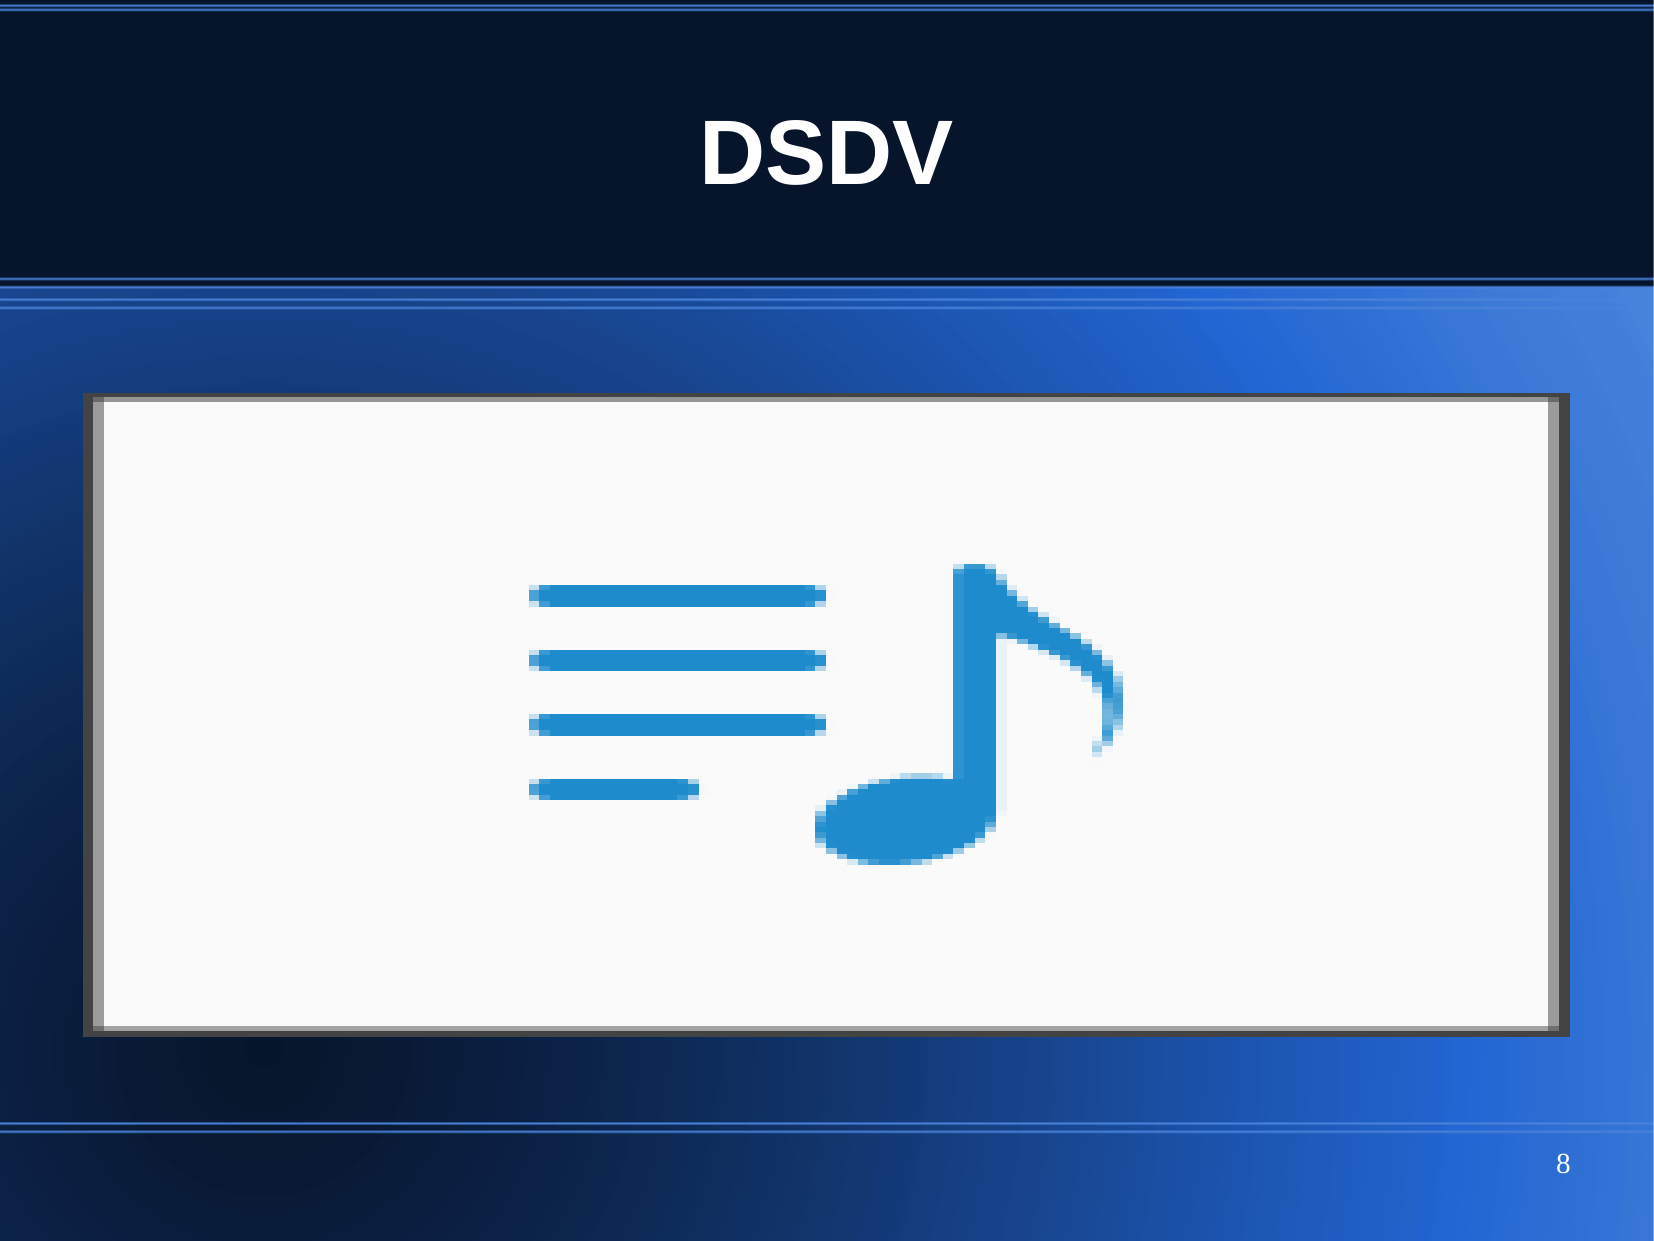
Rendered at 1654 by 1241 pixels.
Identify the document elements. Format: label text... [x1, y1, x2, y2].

text_box [82, 392, 1571, 1038]
picture [0, 0, 1654, 1241]
title DSDV [82, 49, 1571, 257]
